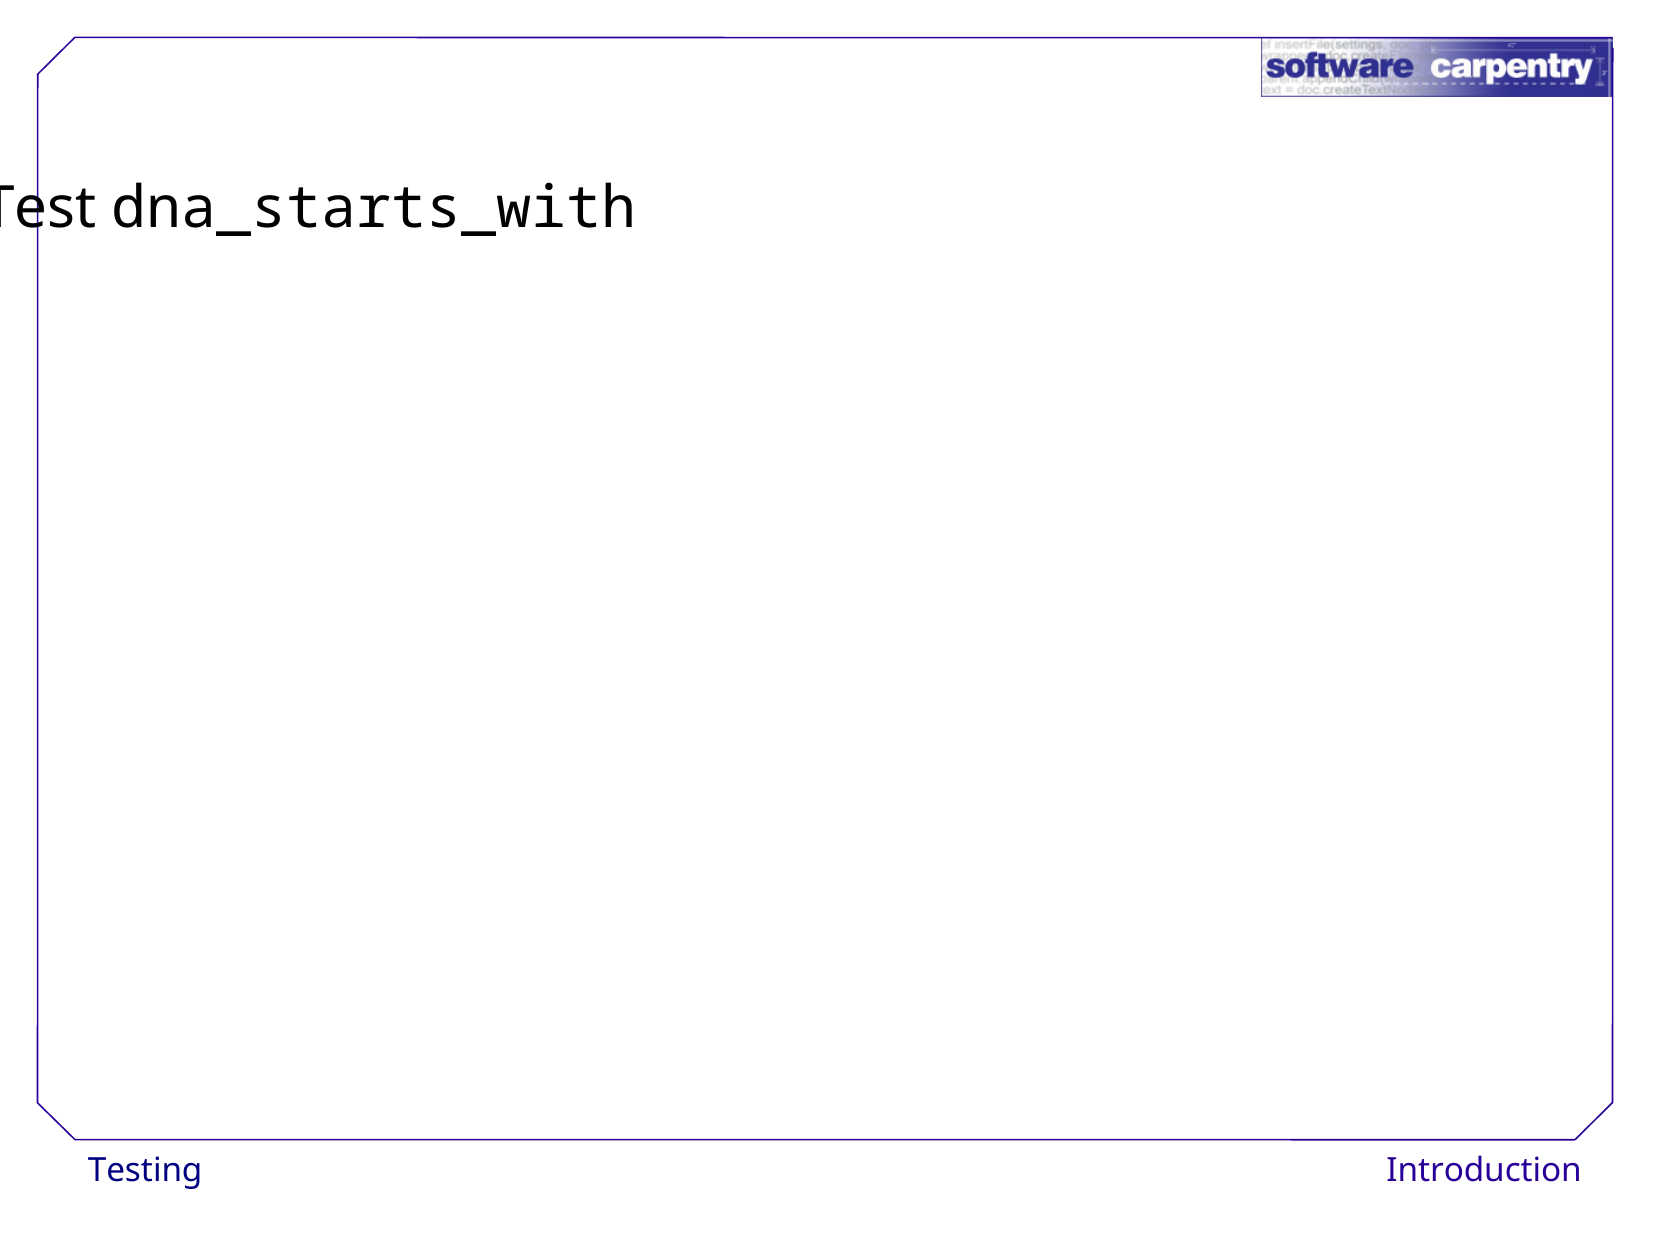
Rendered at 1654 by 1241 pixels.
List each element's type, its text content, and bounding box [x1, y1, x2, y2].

text_box Test dna_starts_with [0, 126, 802, 248]
picture [1261, 39, 1613, 97]
